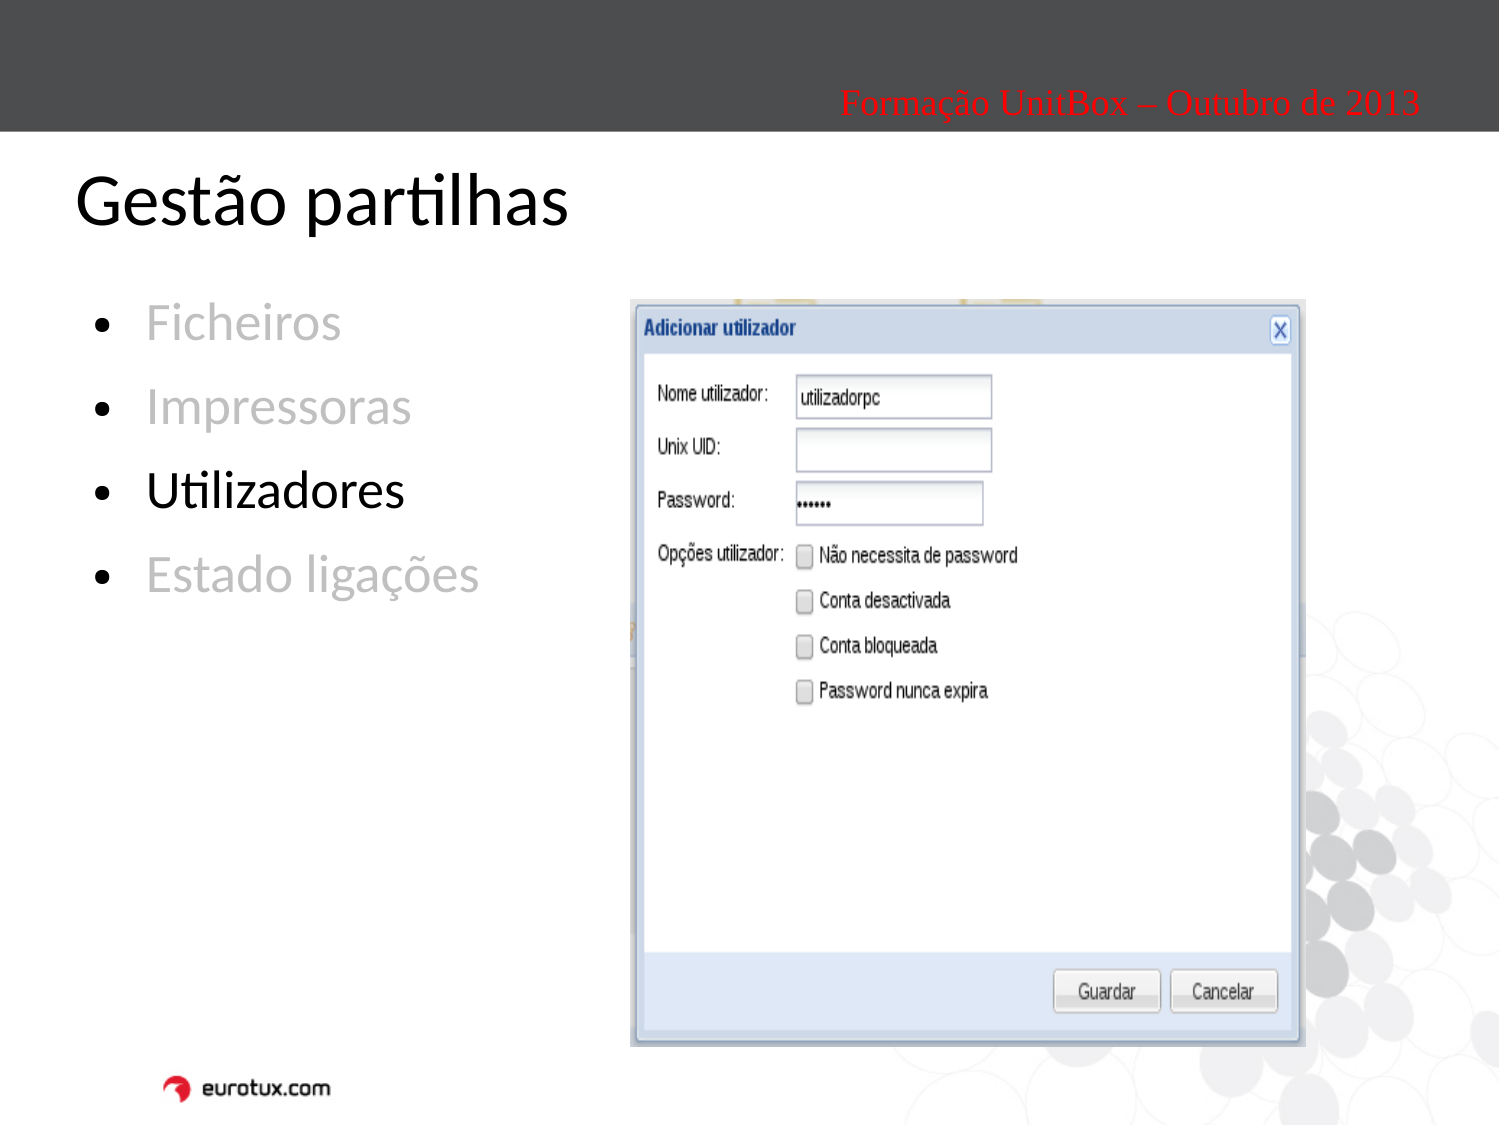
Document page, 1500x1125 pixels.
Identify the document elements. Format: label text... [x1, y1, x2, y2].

title Gestão partilhas [75, 112, 1425, 301]
list Ficheiros Impressoras Utilizadores Estado ligações [75, 299, 630, 953]
picture [0, 0, 1499, 1125]
